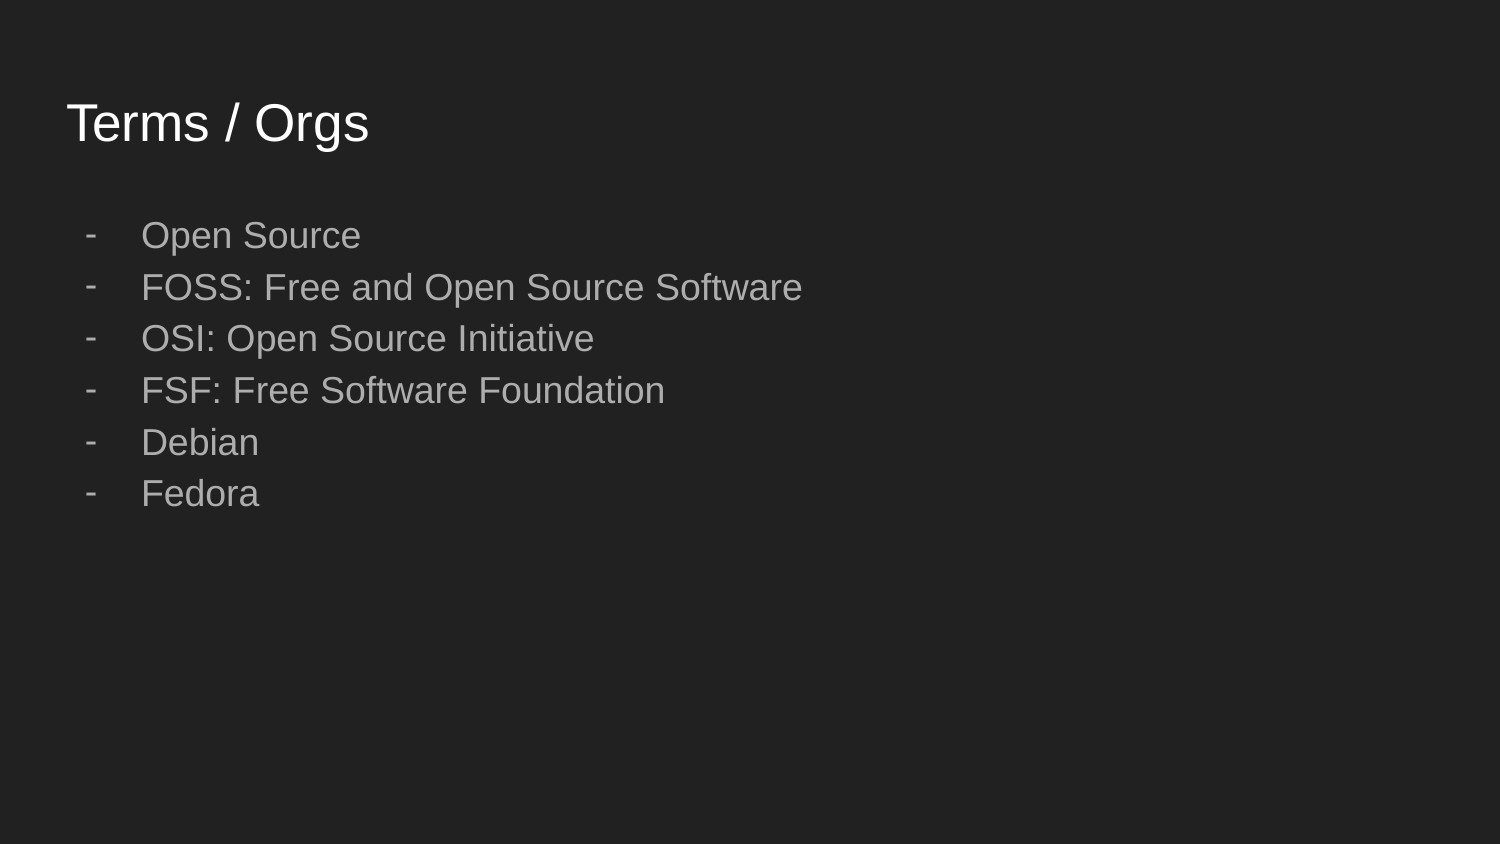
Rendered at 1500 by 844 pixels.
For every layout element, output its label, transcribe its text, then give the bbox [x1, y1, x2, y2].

title Terms / Orgs [51, 72, 1449, 167]
list Open Source FOSS: Free and Open Source Software OSI: Open Source Initiative FSF: Free Software Foundation Debian Fedora [51, 189, 1449, 750]
